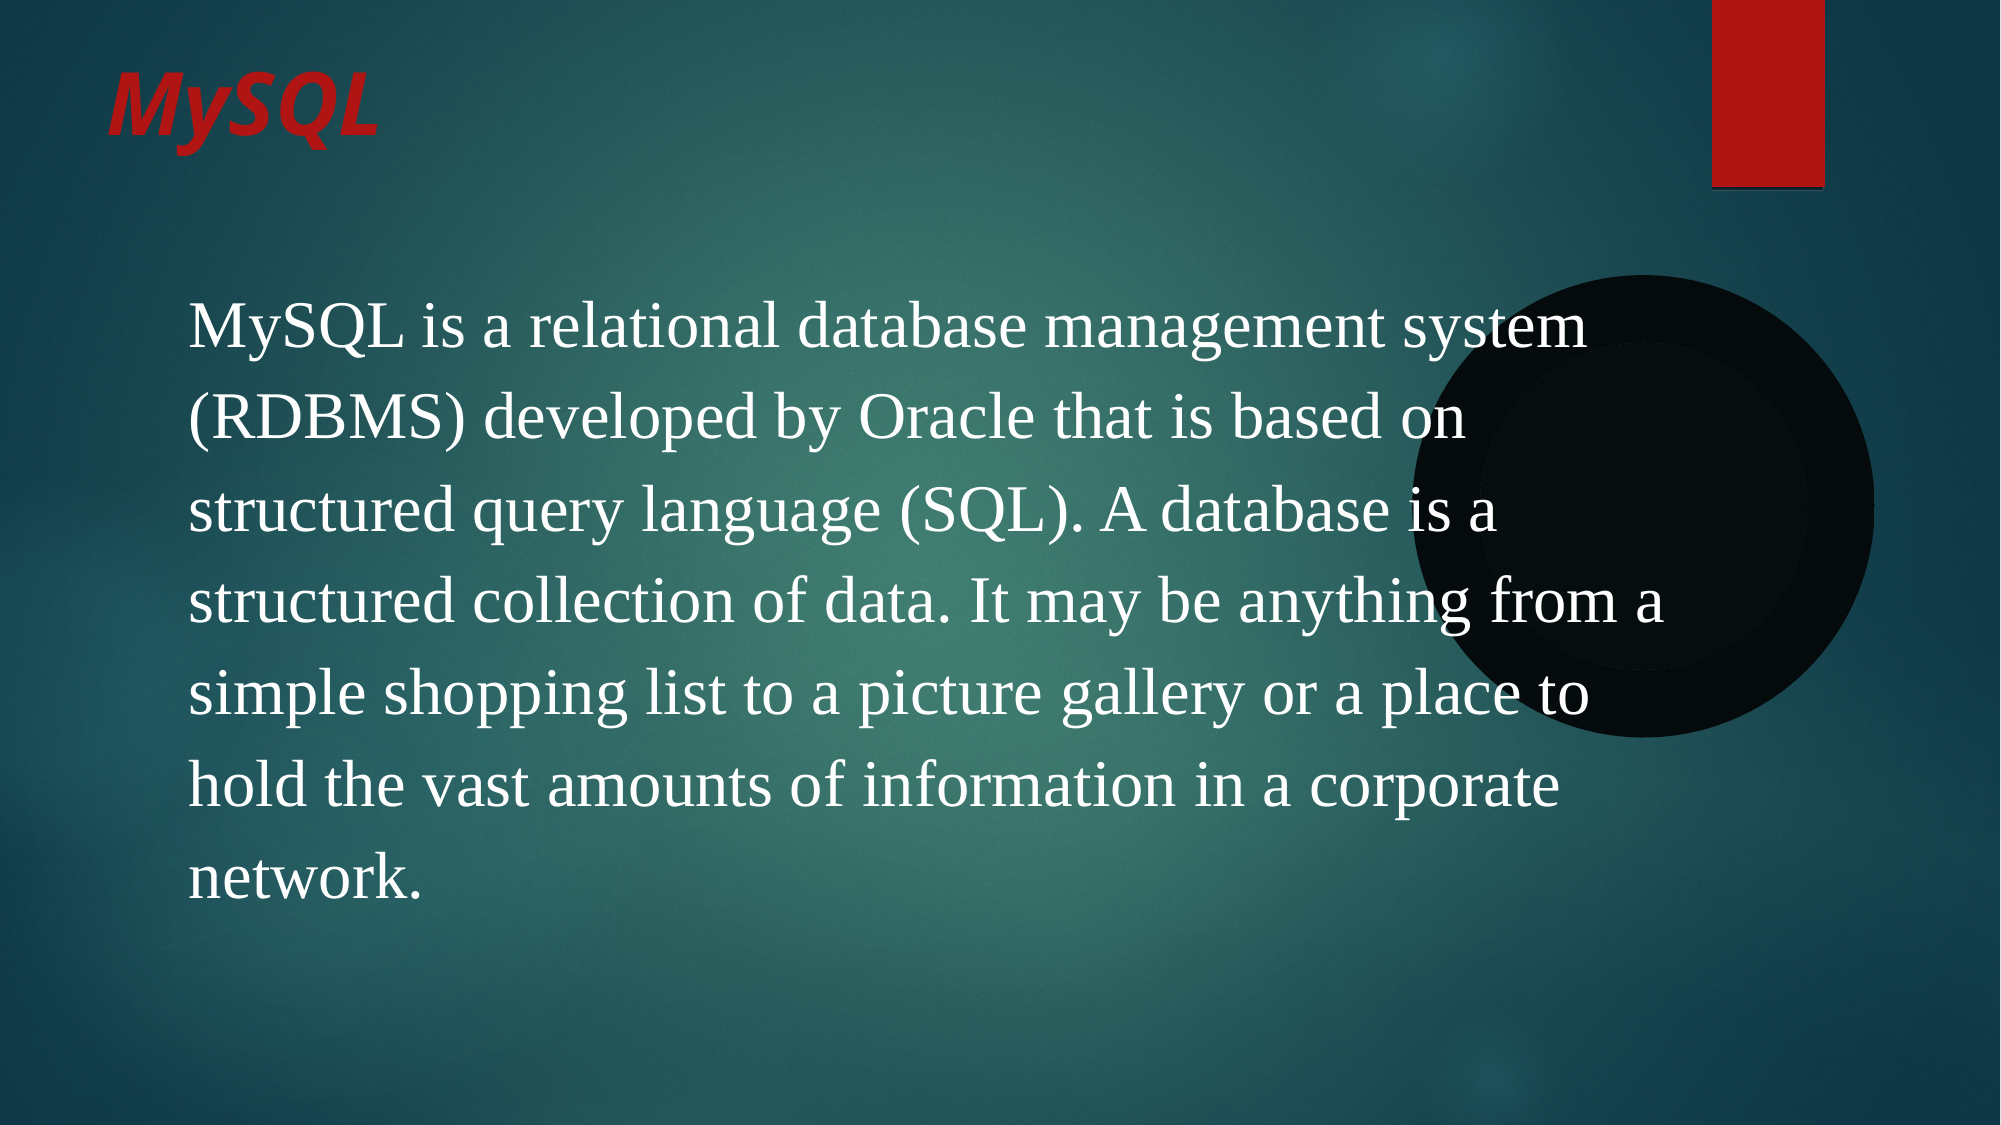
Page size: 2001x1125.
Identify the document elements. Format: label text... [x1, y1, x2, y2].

text_box MySQL is a relational database management system (RDBMS) developed by Oracle that is based on structured query language (SQL). A database is a structured collection of data. It may be anything from a simple shopping list to a picture gallery or a place to hold the vast amounts of information in a corporate network. [173, 253, 1698, 950]
text_box MySQL [91, 32, 1369, 183]
